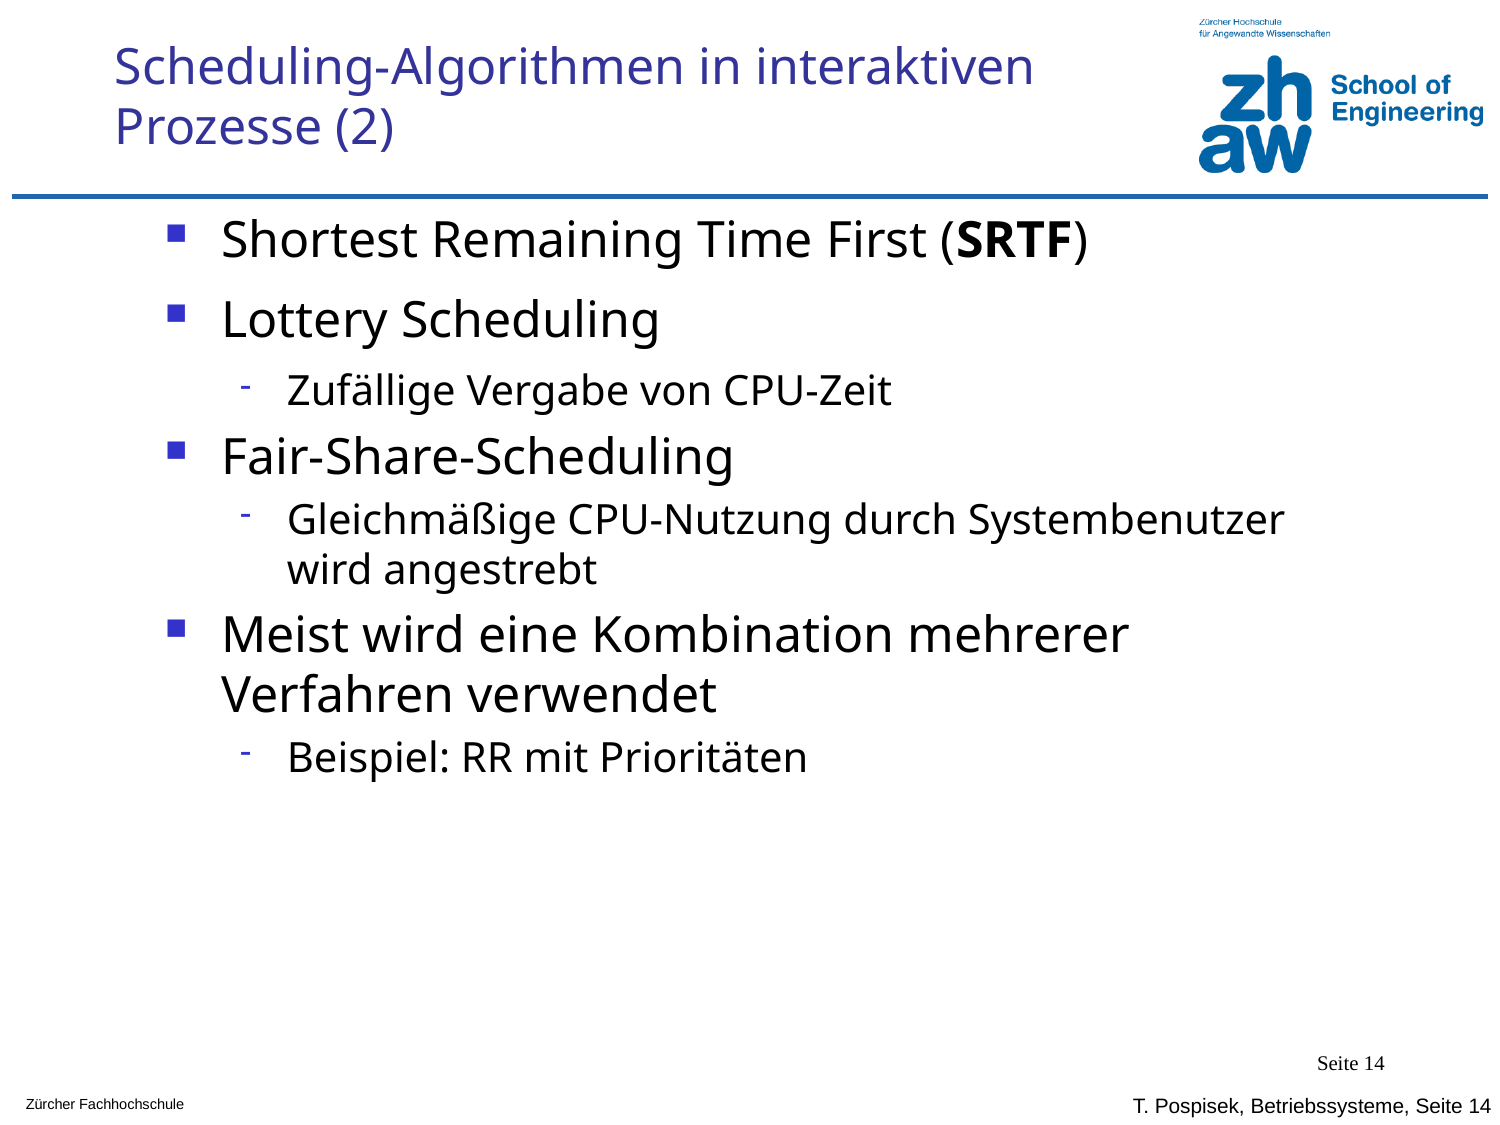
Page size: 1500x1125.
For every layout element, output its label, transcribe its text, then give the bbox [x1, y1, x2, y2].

list Shortest Remaining Time First (SRTF) Lottery Scheduling Zufällige Vergabe von CPU-Zeit Fair-Share-Scheduling Gleichmäßige CPU-Nutzung durch Systembenutzer wird angestrebt Meist wird eine Kombination mehrerer Verfahren verwendet Beispiel: RR mit Prioritäten [150, 200, 1363, 1000]
text_box Seite <number> [1087, 1024, 1400, 1100]
picture [1199, 19, 1483, 173]
title Scheduling-Algorithmen in interaktiven Prozesse (2) [99, 50, 1146, 163]
